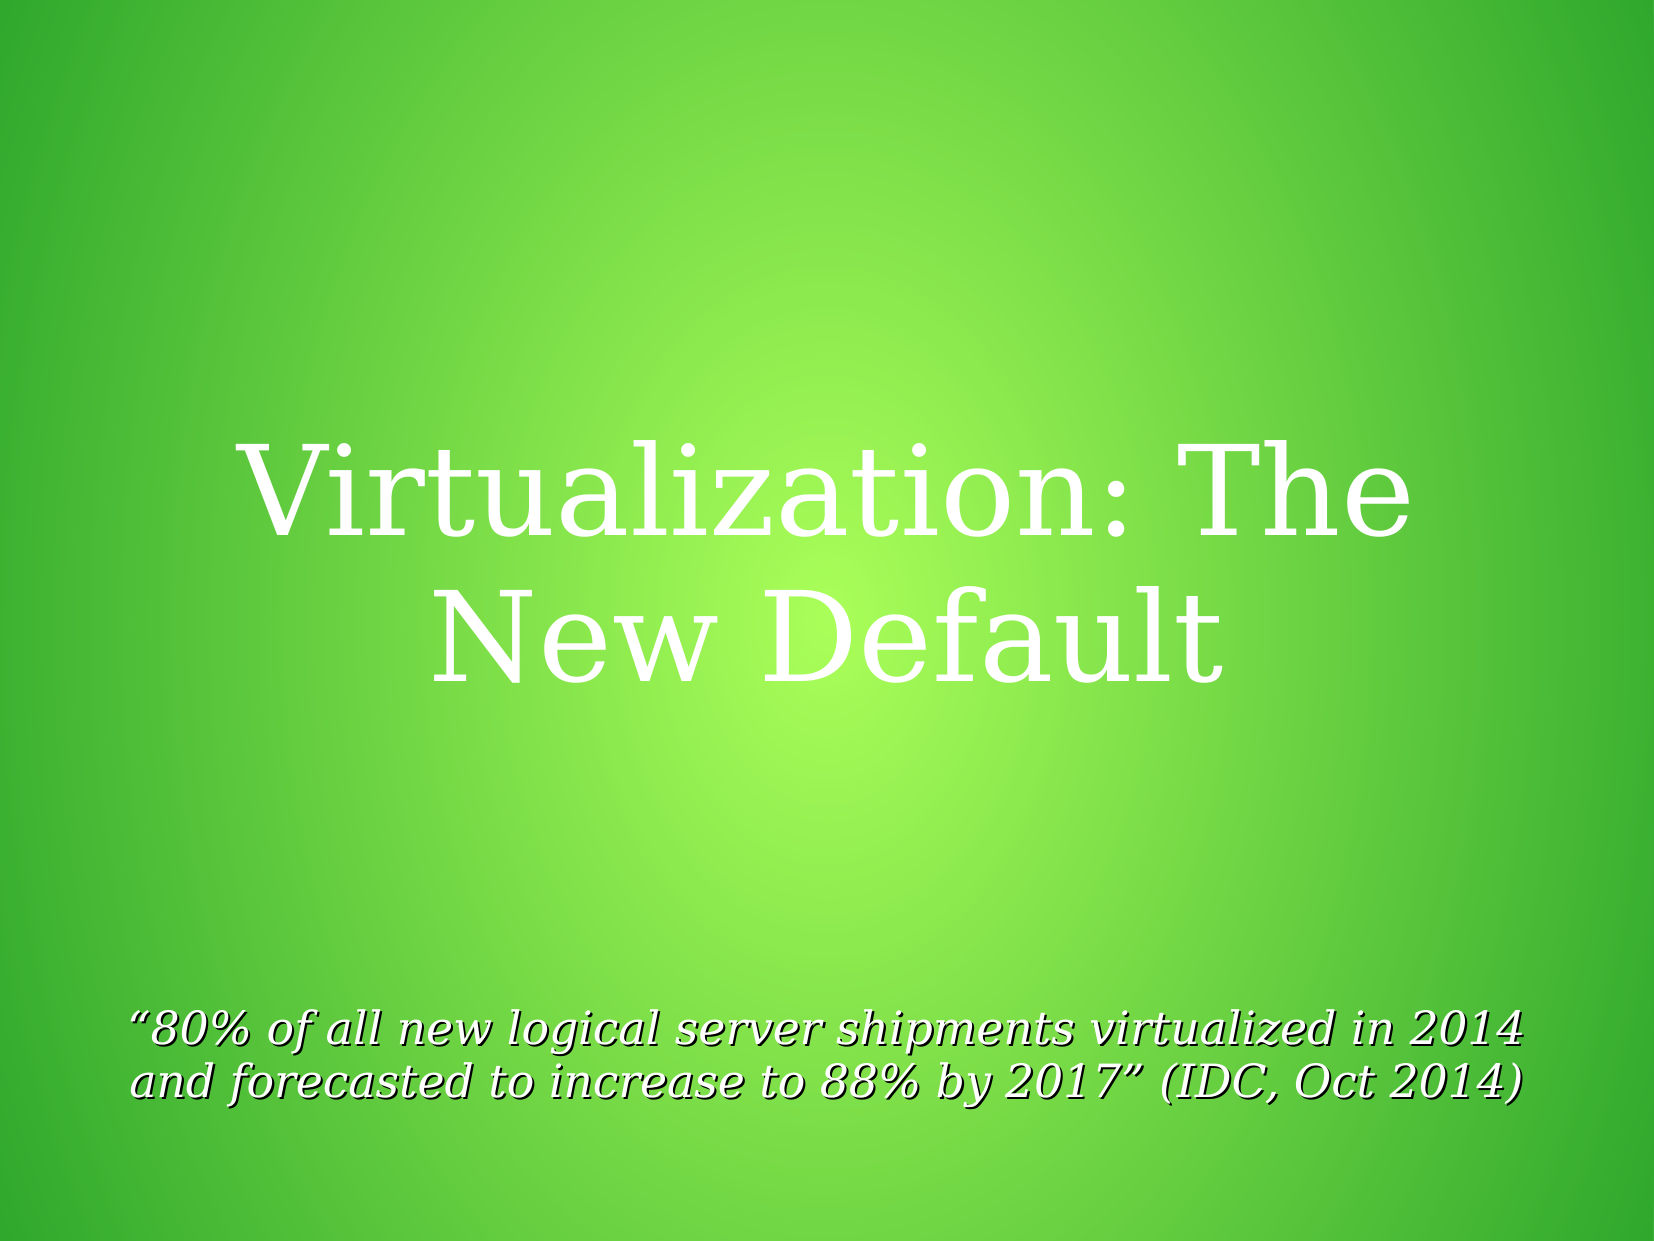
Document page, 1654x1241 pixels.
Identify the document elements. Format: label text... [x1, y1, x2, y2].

subtitle Virtualization: The New Default “80% of all new logical server shipments virtualized in 2014 and forecasted to increase to 88% by 2017” (IDC, Oct 2014) [82, 289, 1571, 1239]
